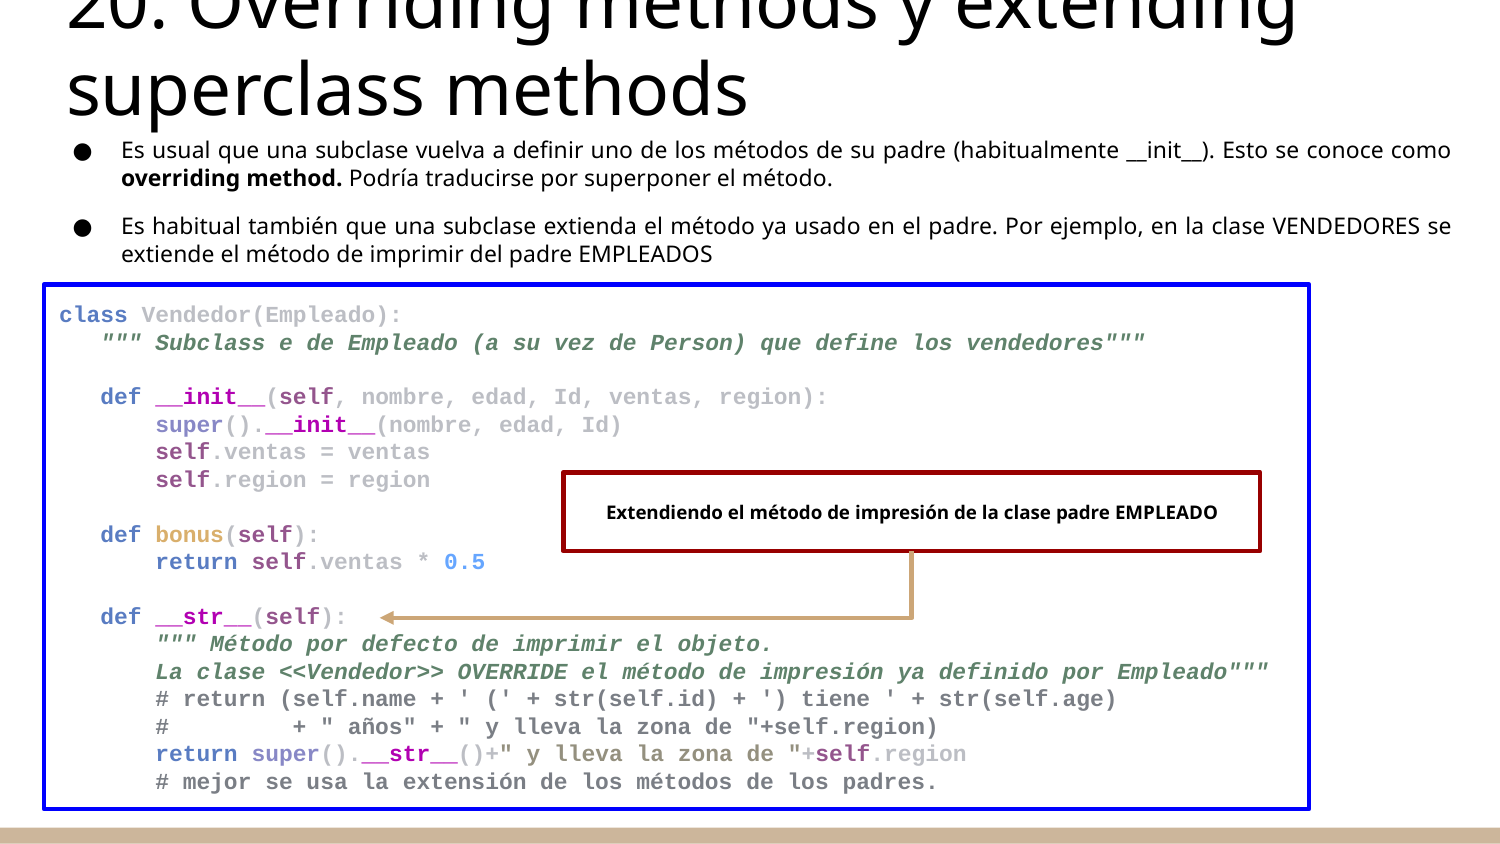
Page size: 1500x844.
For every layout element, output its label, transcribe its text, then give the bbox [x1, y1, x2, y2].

text_box Extendiendo el método de impresión de la clase padre EMPLEADO [563, 472, 1261, 551]
text_box class Vendedor(Empleado): """ Subclass e de Empleado (a su vez de Person) que define los vendedores""" def __init__(self, nombre, edad, Id, ventas, region): super().__init__(nombre, edad, Id) self.ventas = ventas self.region = region def bonus(self): return self.ventas * 0.5 def __str__(self): """ Método por defecto de imprimir el objeto. La clase <<Vendedor>> OVERRIDE el método de impresión ya definido por Empleado""" # return (self.name + ' (' + str(self.id) + ') tiene ' + str(self.age) # + " años" + " y lleva la zona de "+self.region) return super().__str__()+" y lleva la zona de "+self.region # mejor se usa la extensión de los métodos de los padres. [44, 284, 1310, 809]
text_box Es usual que una subclase vuelva a definir uno de los métodos de su padre (habitualmente __init__). Esto se conoce como overriding method. Podría traducirse por superponer el método. Es habitual también que una subclase extienda el método ya usado en el padre. Por ejemplo, en la clase VENDEDORES se extiende el método de imprimir del padre EMPLEADOS [31, 129, 1469, 322]
title 20. Overriding methods y extending superclass methods [51, 8, 1449, 129]
